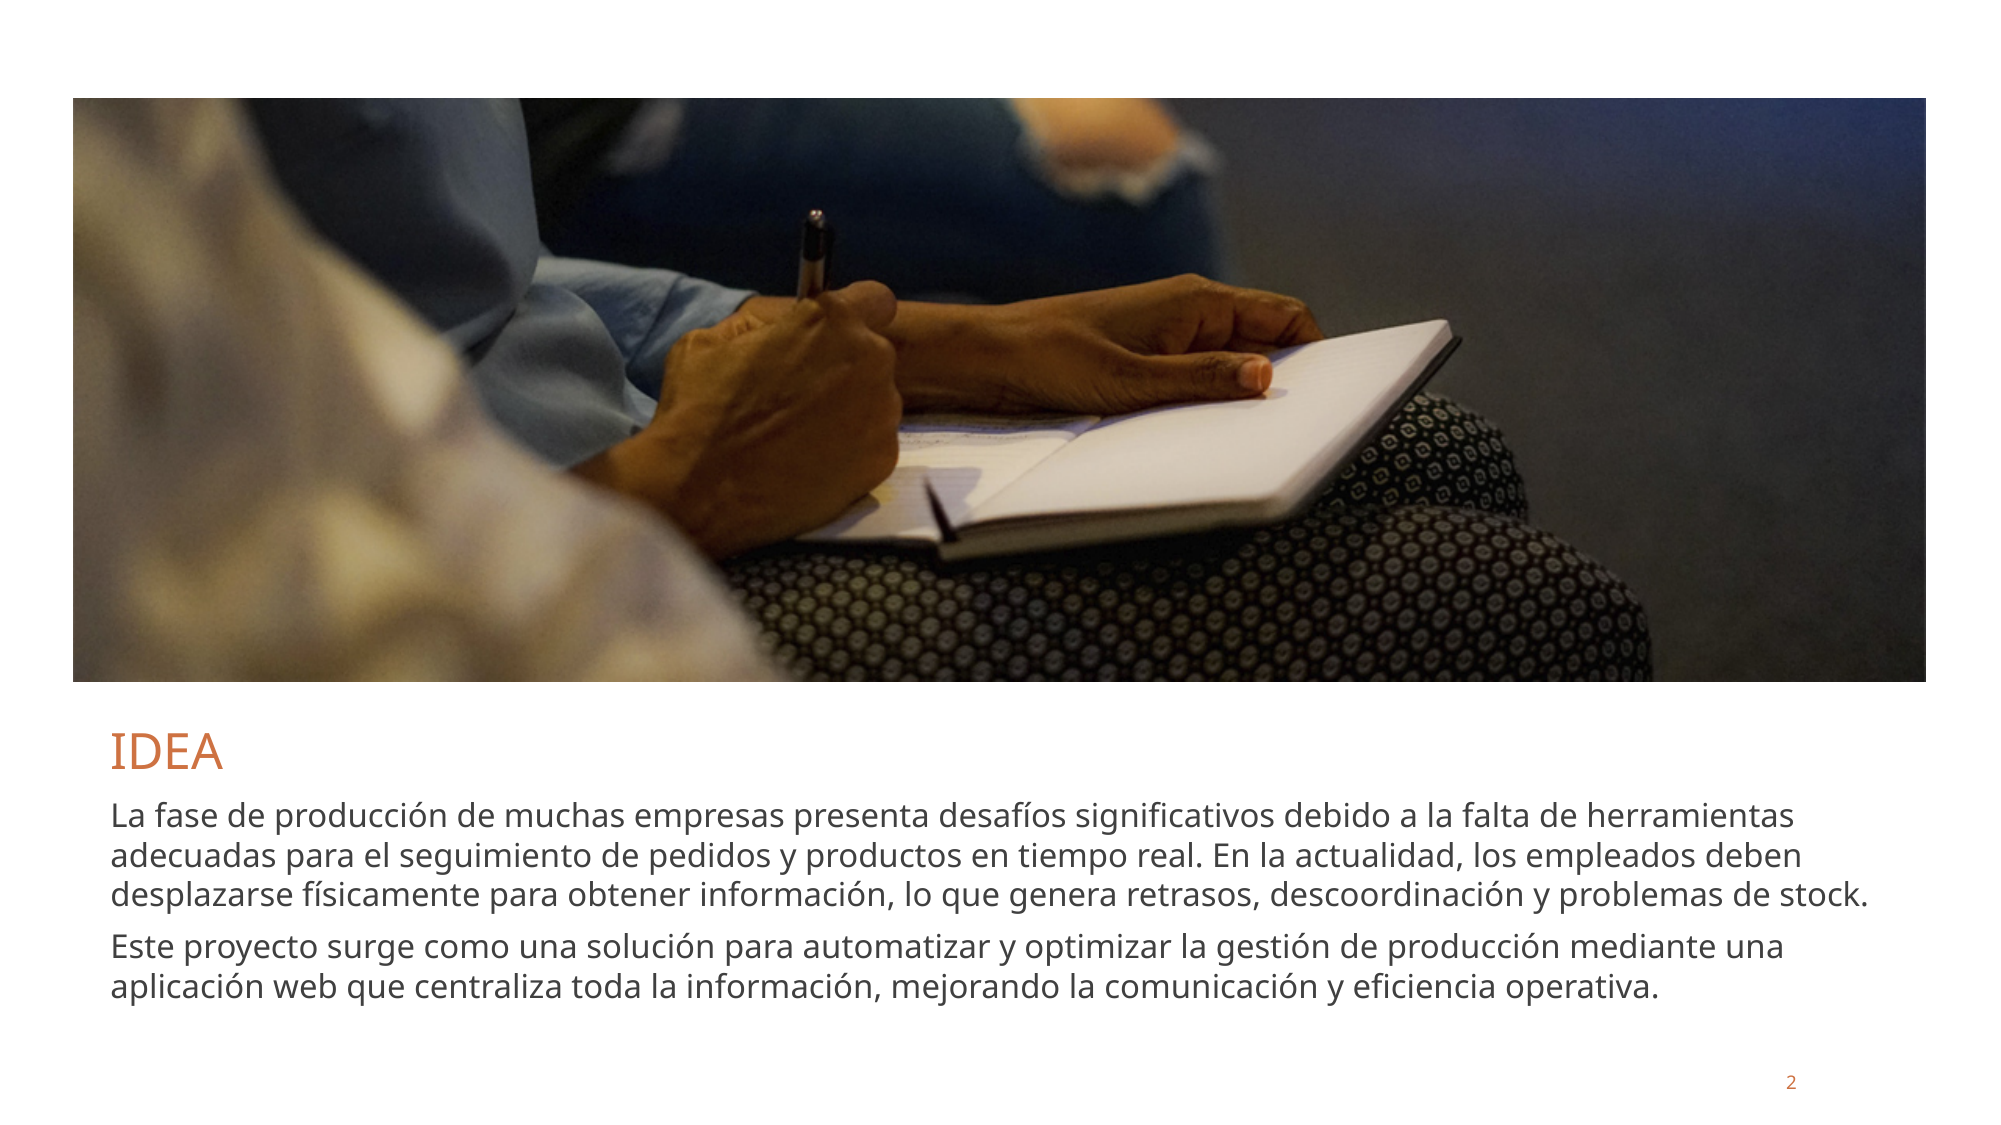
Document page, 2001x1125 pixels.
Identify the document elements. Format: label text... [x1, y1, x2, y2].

list La fase de producción de muchas empresas presenta desafíos significativos debido a la falta de herramientas adecuadas para el seguimiento de pedidos y productos en tiempo real. En la actualidad, los empleados deben desplazarse físicamente para obtener información, lo que genera retrasos, descoordinación y problemas de stock. Este proyecto surge como una solución para automatizar y optimizar la gestión de producción mediante una aplicación web que centraliza toda la información, mejorando la comunicación y eficiencia operativa. [95, 785, 1905, 1015]
slide_number 10 [1770, 1053, 1944, 1114]
picture [73, 98, 1926, 682]
title Idea [95, 698, 1905, 785]
